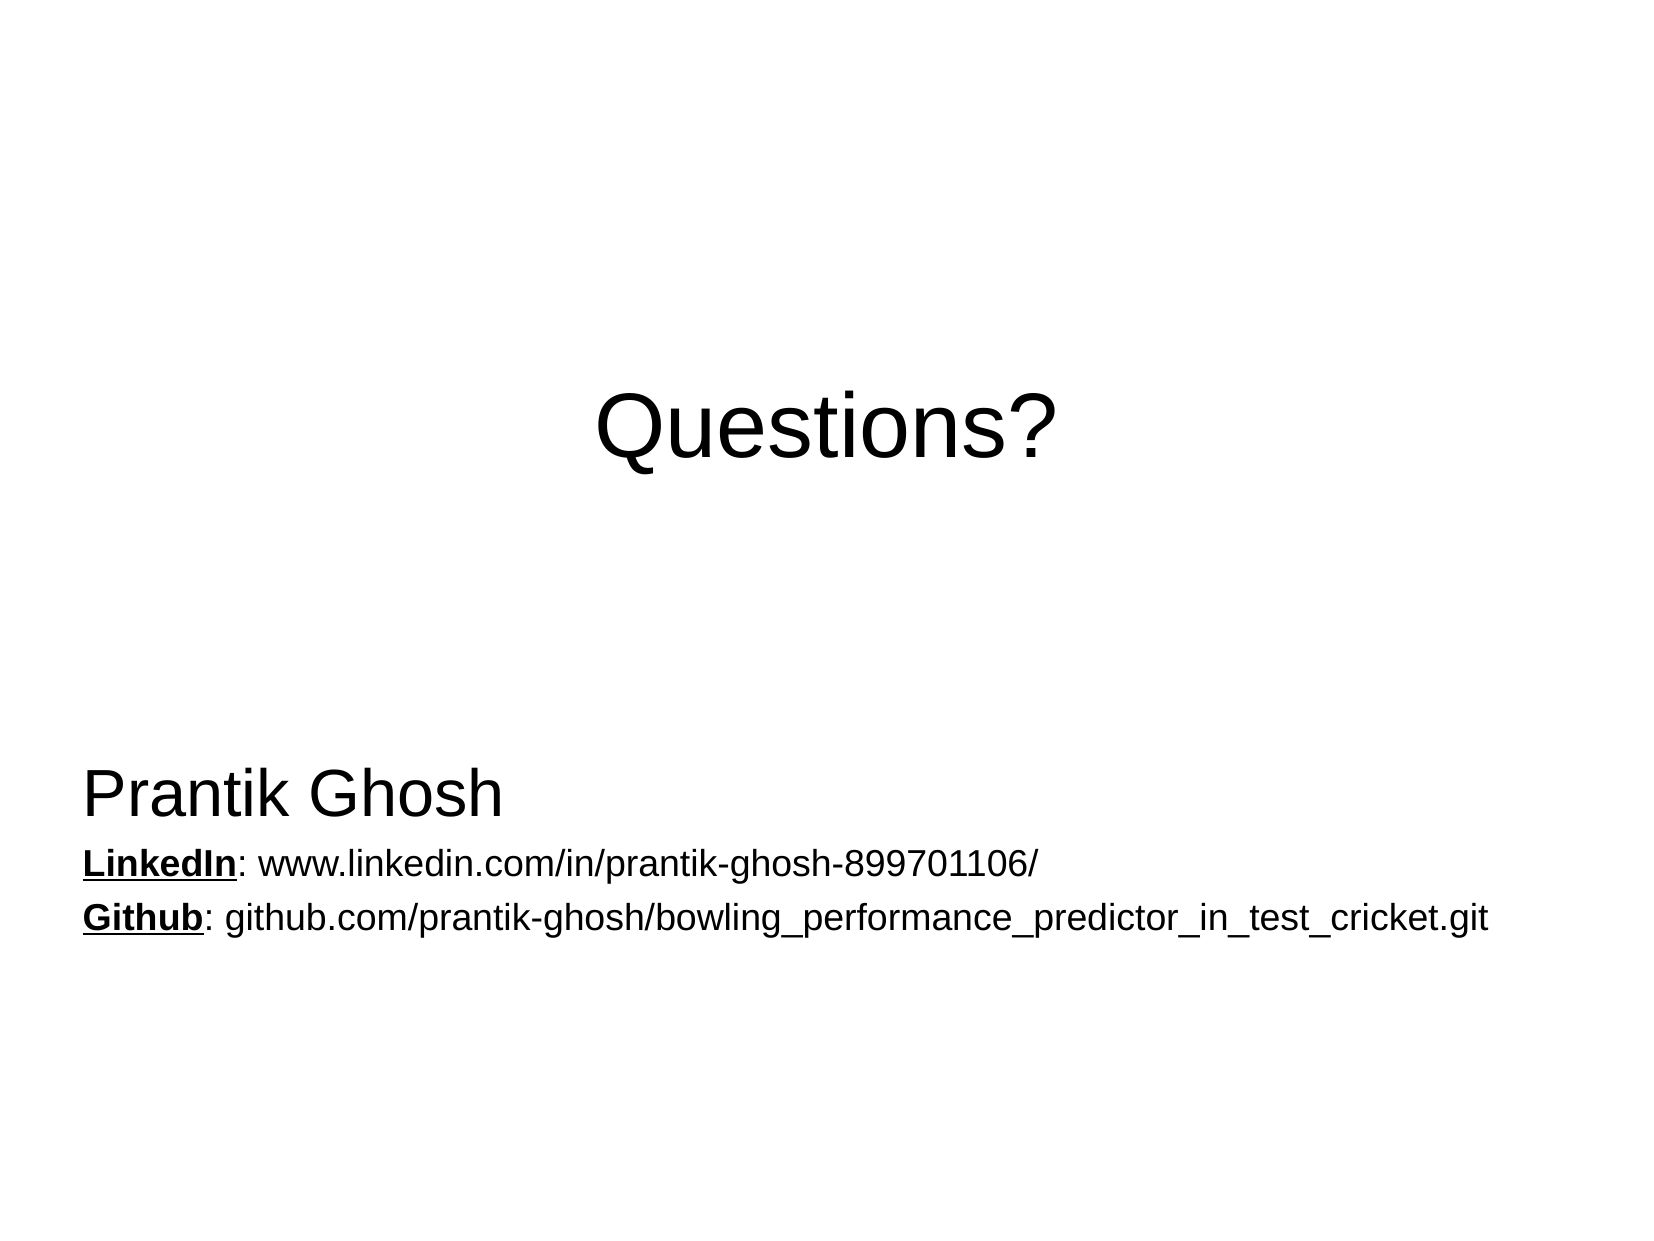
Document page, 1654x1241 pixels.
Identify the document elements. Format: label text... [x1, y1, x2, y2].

title Questions? [82, 300, 1571, 551]
subtitle Prantik Ghosh LinkedIn: www.linkedin.com/in/prantik-ghosh-899701106/ Github: github.com/prantik-ghosh/bowling_performance_predictor_in_test_cricket.git [82, 630, 1571, 1066]
